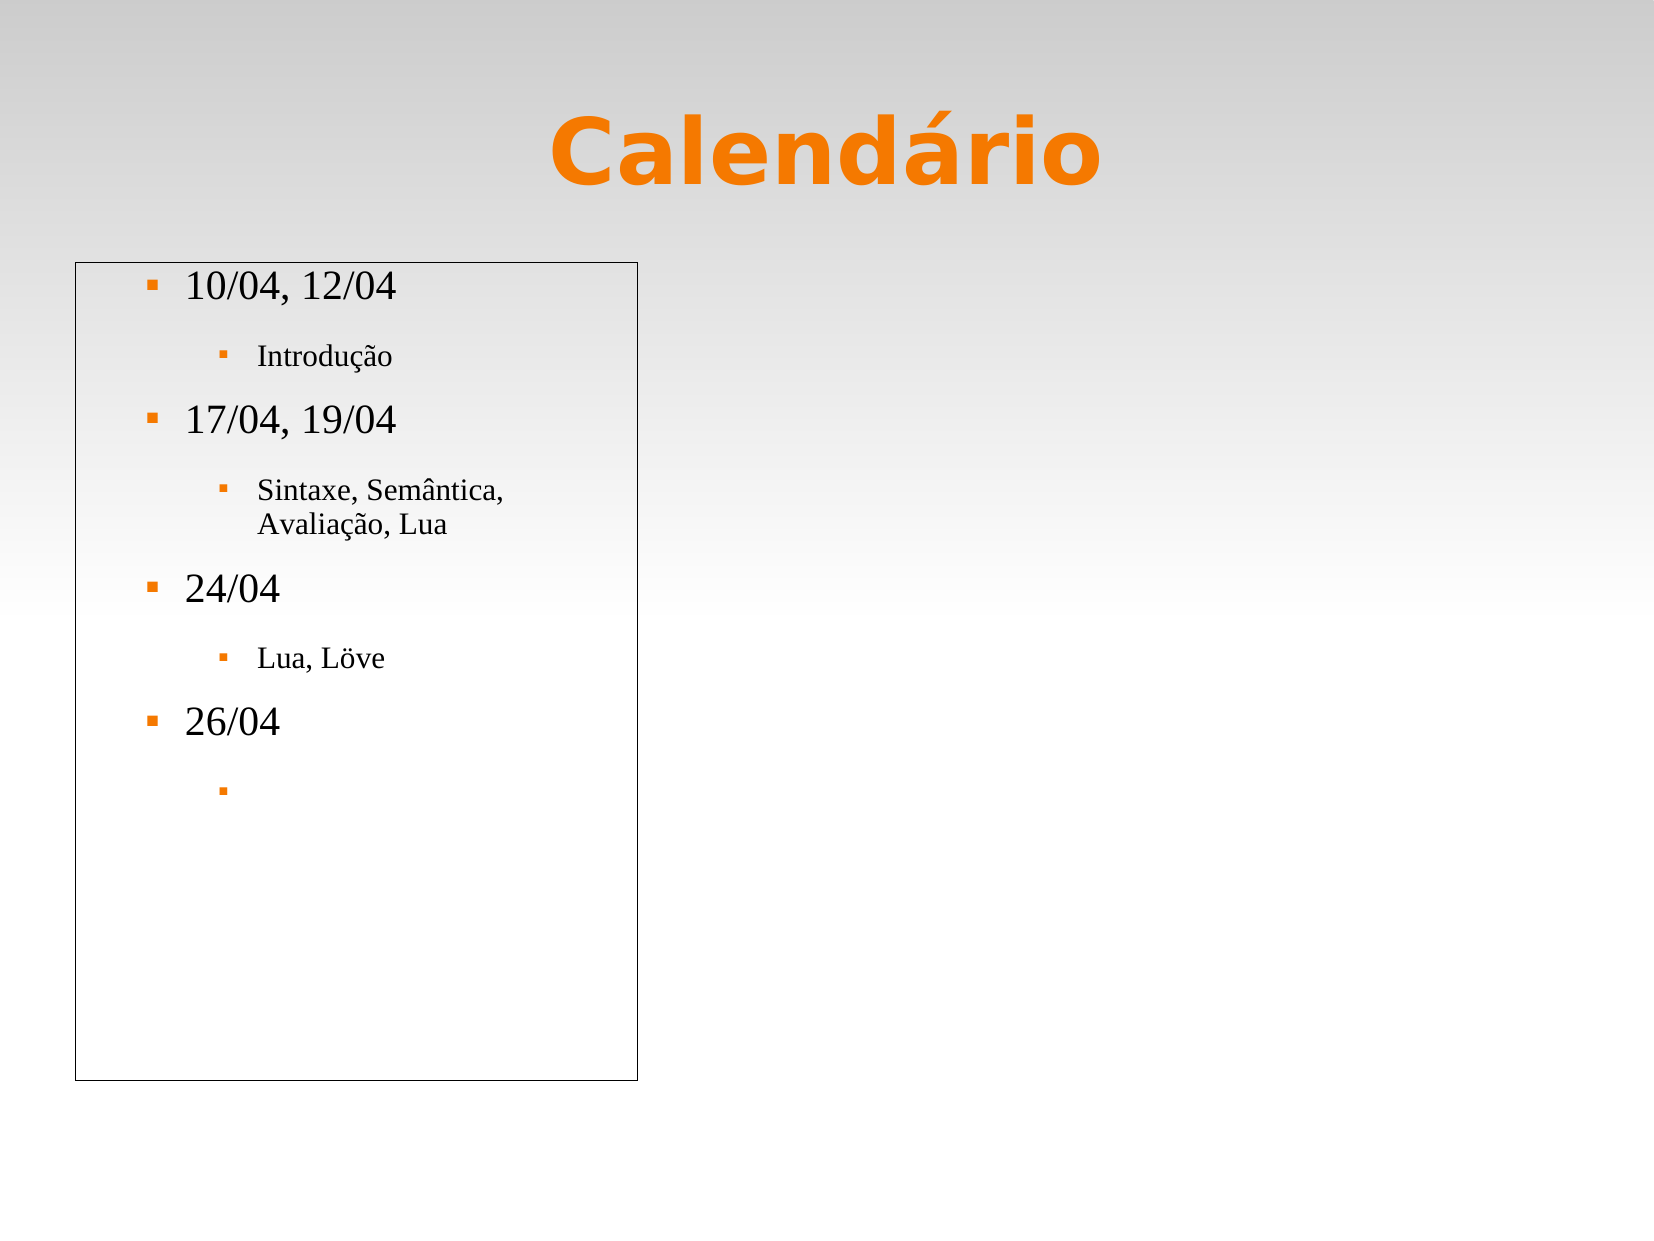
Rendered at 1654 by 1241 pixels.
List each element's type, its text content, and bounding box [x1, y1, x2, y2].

list 10/04, 12/04 Introdução 17/04, 19/04 Sintaxe, Semântica, Avaliação, Lua 24/04 Lua, Löve 26/04 [75, 262, 638, 1081]
title Calendário [82, 49, 1571, 257]
